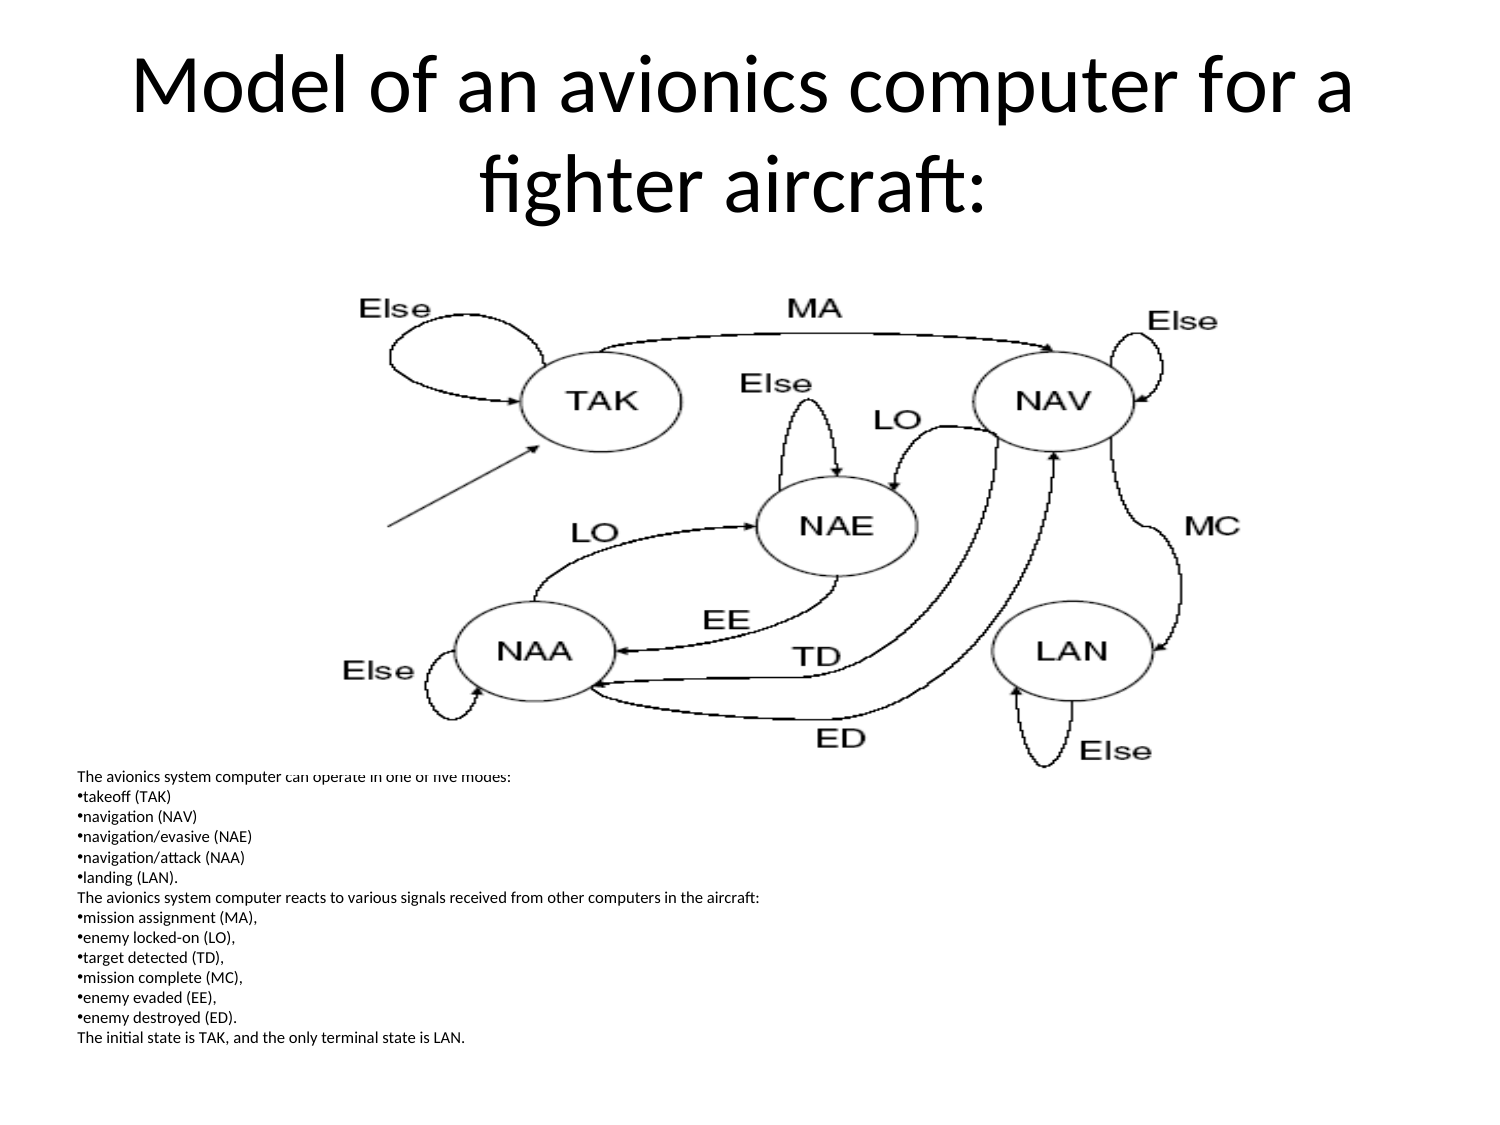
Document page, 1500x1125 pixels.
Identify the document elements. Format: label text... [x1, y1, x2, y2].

title Model of an avionics computer for a fighter aircraft: [0, 21, 1488, 238]
picture [287, 262, 1263, 775]
subtitle The avionics system computer can operate in one of five modes: takeoff (TAK) navigation (NAV) navigation/evasive (NAE) navigation/attack (NAA) landing (LAN). The avionics system computer reacts to various signals received from other computers in the aircraft: mission assignment (MA), enemy locked-on (LO), target detected (TD), mission complete (MC), enemy evaded (EE), enemy destroyed (ED). The initial state is TAK, and the only terminal state is LAN. [62, 762, 1438, 1100]
